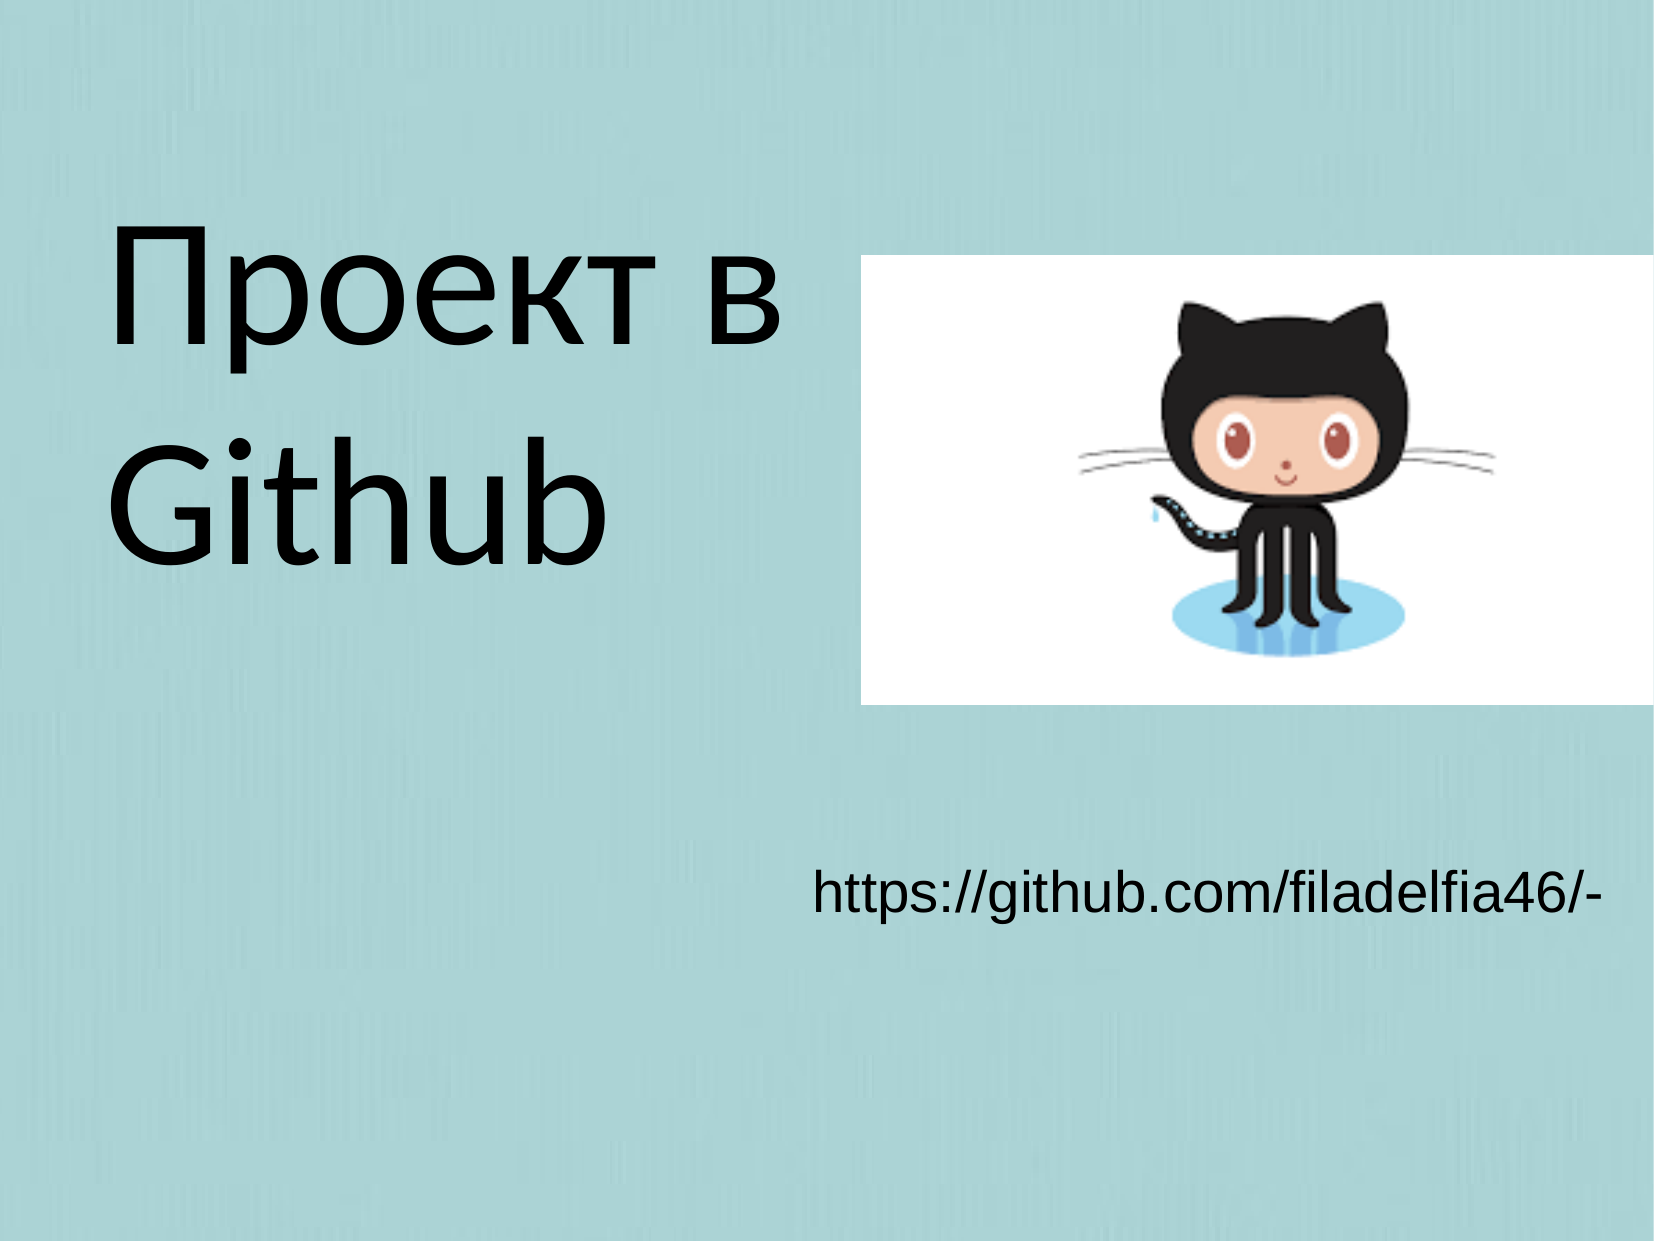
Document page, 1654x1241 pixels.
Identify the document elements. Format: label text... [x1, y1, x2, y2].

text_box https://github.com/filadelfia46/- [797, 852, 1654, 1241]
text_box Проект в Github [89, 153, 1235, 608]
picture [0, 0, 1654, 1241]
